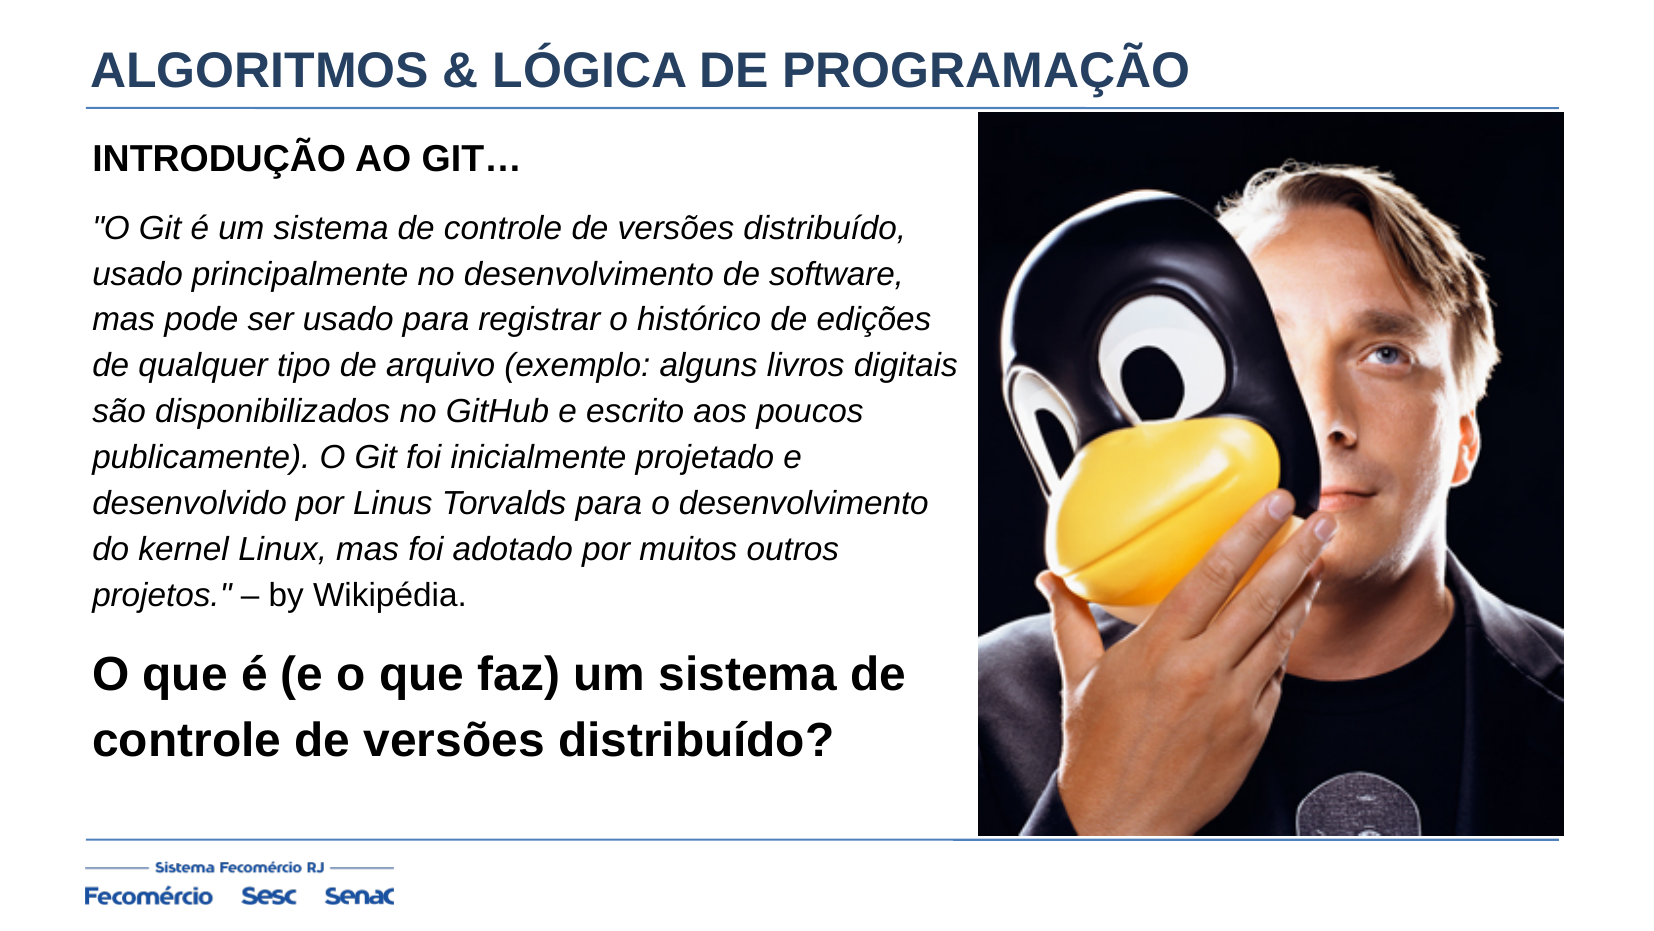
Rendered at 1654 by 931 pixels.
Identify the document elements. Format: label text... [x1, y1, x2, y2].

text_box INTRODUÇÃO AO GIT… "O Git é um sistema de controle de versões distribuído, usado principalmente no desenvolvimento de software, mas pode ser usado para registrar o histórico de edições de qualquer tipo de arquivo (exemplo: alguns livros digitais são disponibilizados no GitHub e escrito aos poucos publicamente). O Git foi inicialmente projetado e desenvolvido por Linus Torvalds para o desenvolvimento do kernel Linux, mas foi adotado por muitos outros projetos." – by Wikipédia. O que é (e o que faz) um sistema de controle de versões distribuído? [77, 112, 978, 836]
text_box ALGORITMOS & LÓGICA DE PROGRAMAÇÃO [90, 32, 1564, 104]
picture [978, 112, 1564, 836]
picture [62, 845, 416, 921]
